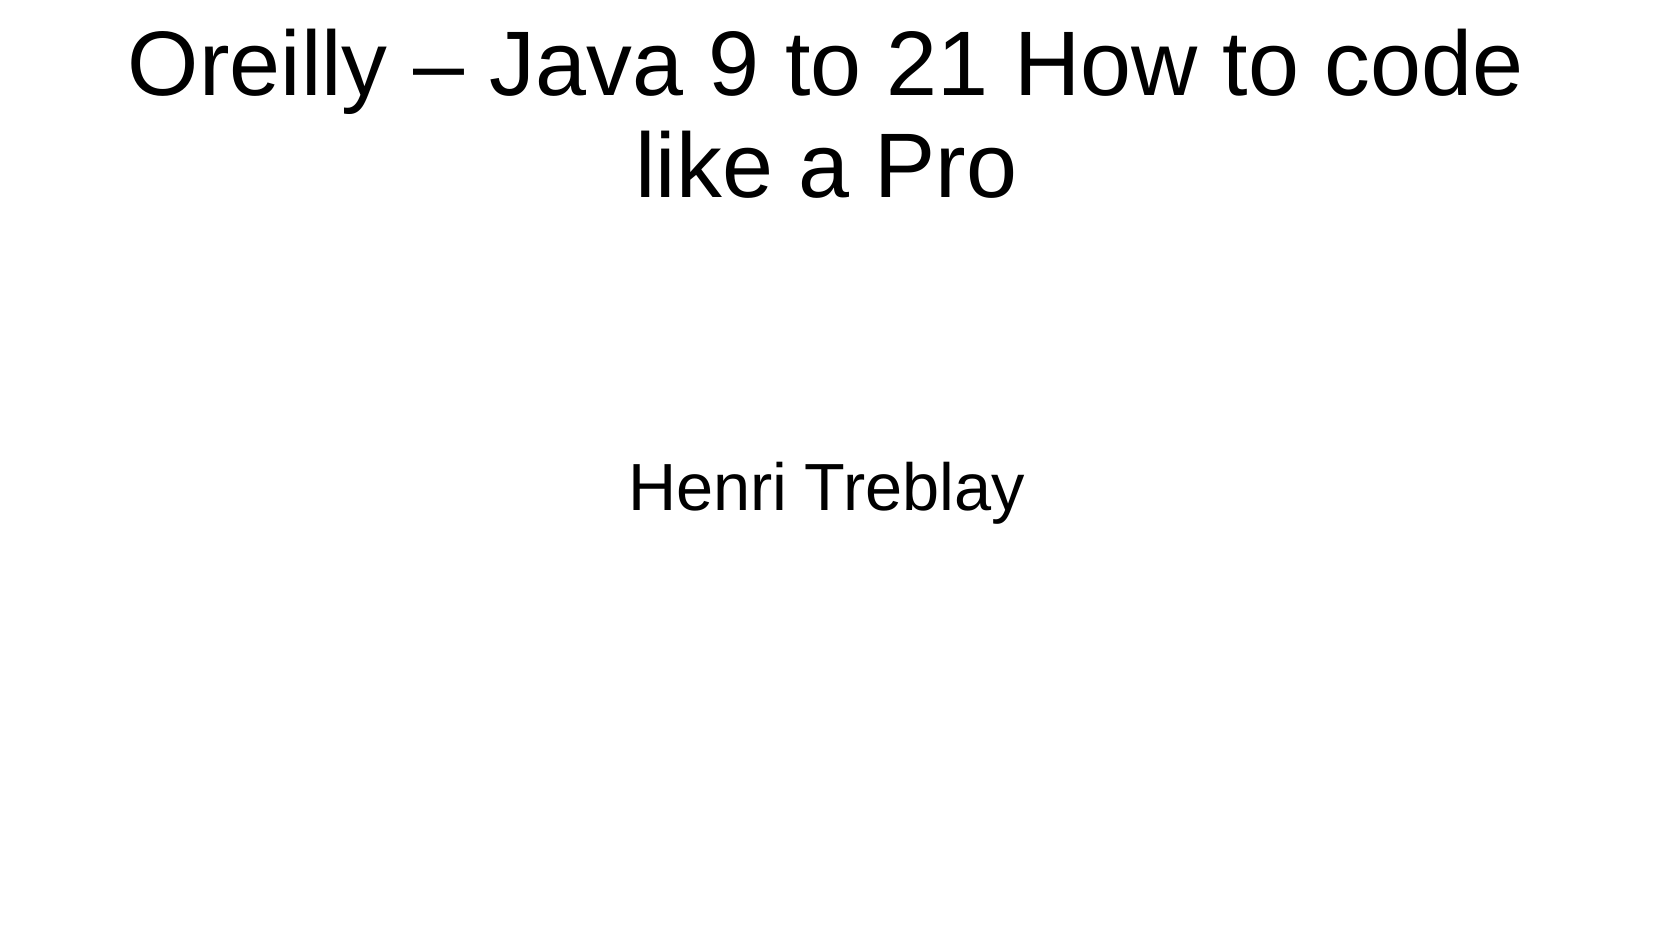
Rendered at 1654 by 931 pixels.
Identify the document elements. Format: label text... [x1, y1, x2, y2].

title Oreilly – Java 9 to 21 How to code like a Pro [82, 12, 1571, 217]
subtitle Henri Treblay [82, 217, 1571, 758]
